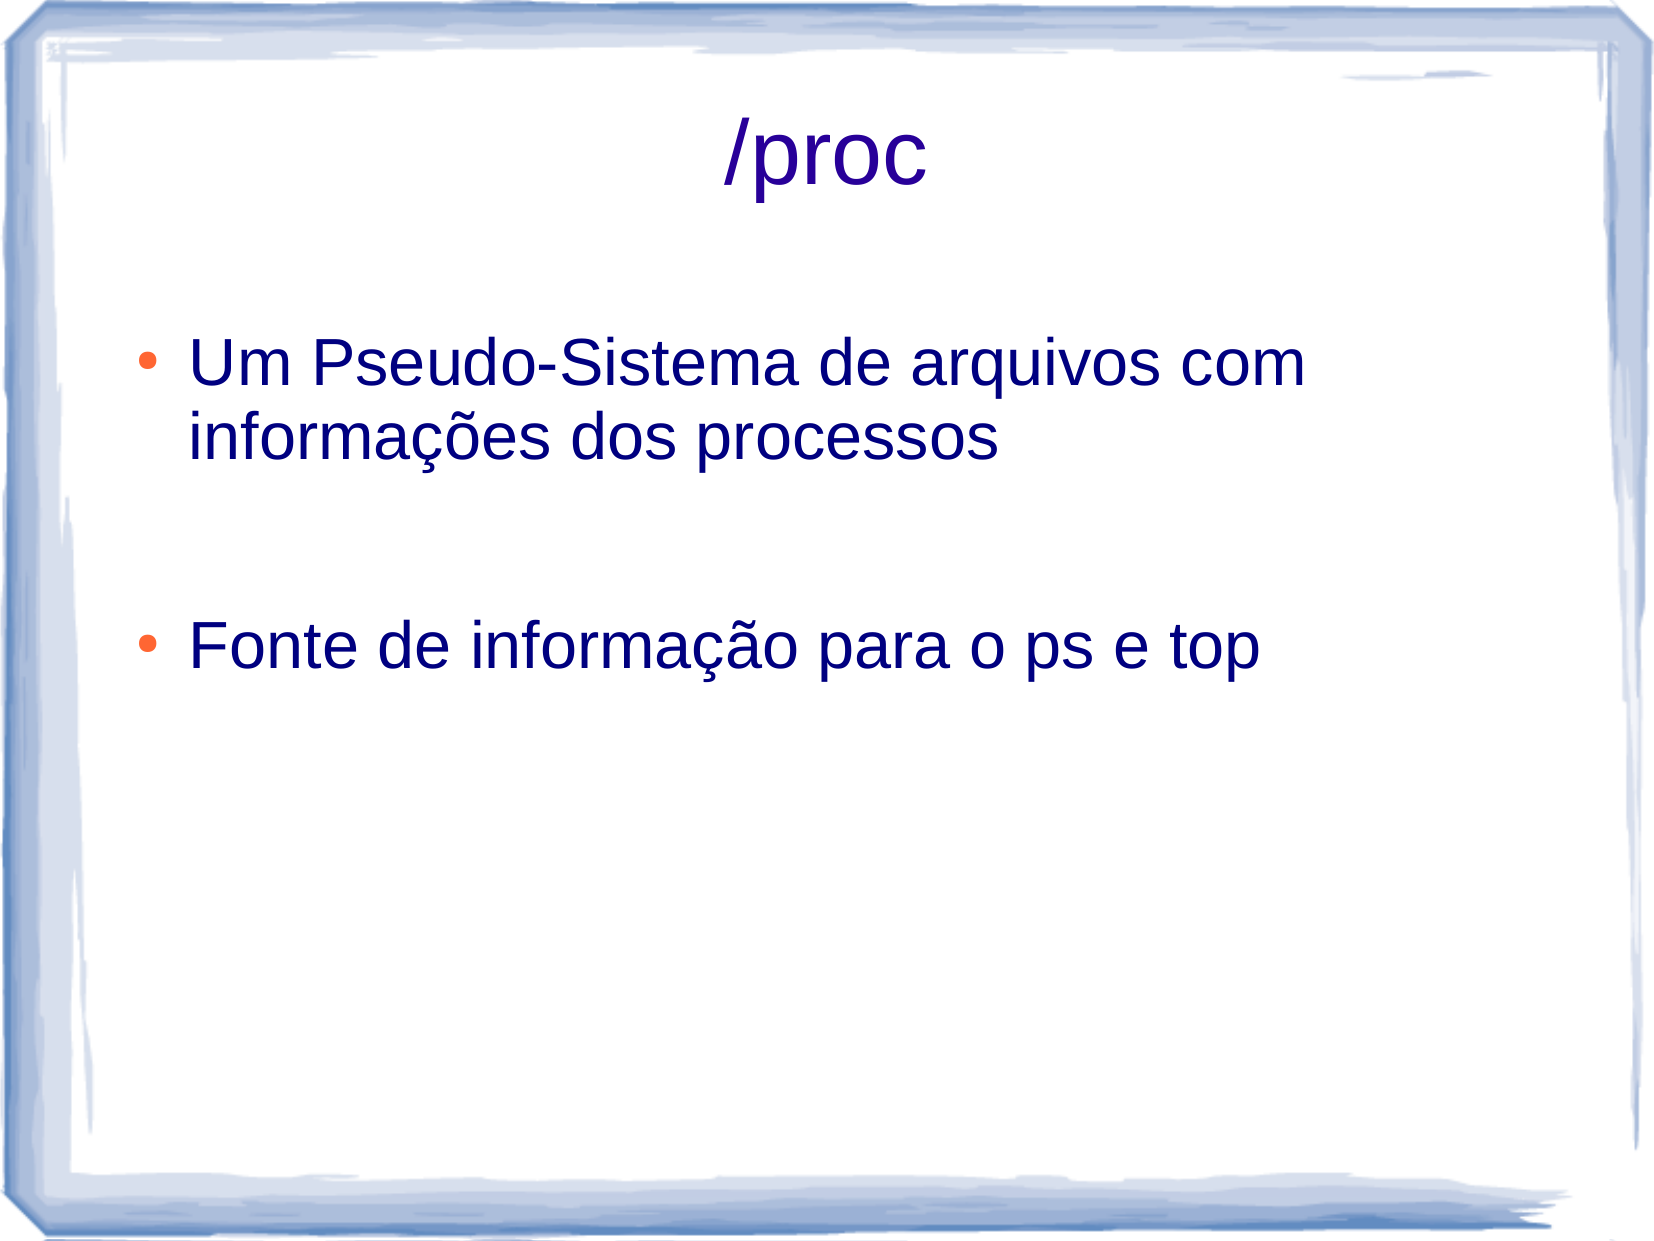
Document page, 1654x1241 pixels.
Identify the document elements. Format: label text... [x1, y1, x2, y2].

title /proc [82, 49, 1571, 257]
list Um Pseudo-Sistema de arquivos com informações dos processos Fonte de informação para o ps e top [118, 324, 1571, 1045]
picture [0, 0, 1654, 1241]
